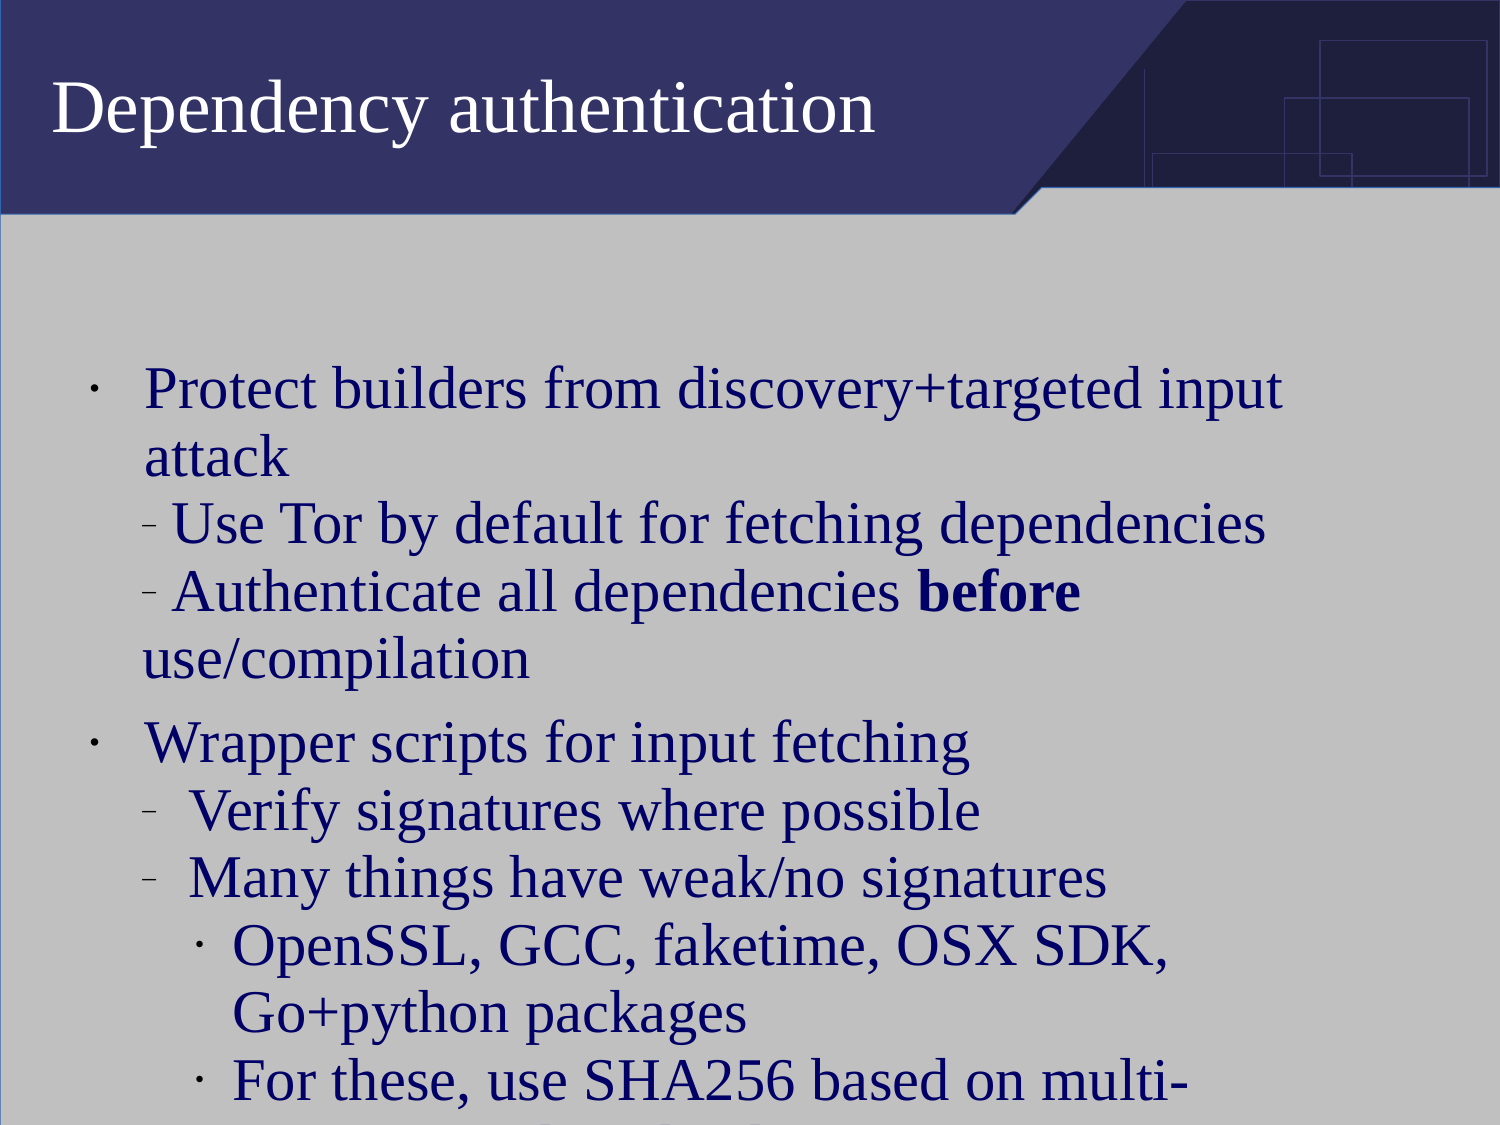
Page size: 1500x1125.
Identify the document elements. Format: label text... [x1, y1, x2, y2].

text_box Protect builders from discovery+targeted input attack Use Tor by default for fetching dependencies Authenticate all dependencies before use/compilation Wrapper scripts for input fetching Verify signatures where possible Many things have weak/no signatures OpenSSL, GCC, faketime, OSX SDK, Go+python packages For these, use SHA256 based on multi-perspective download [75, 346, 1456, 1125]
text_box Dependency authentication [0, 57, 1276, 157]
